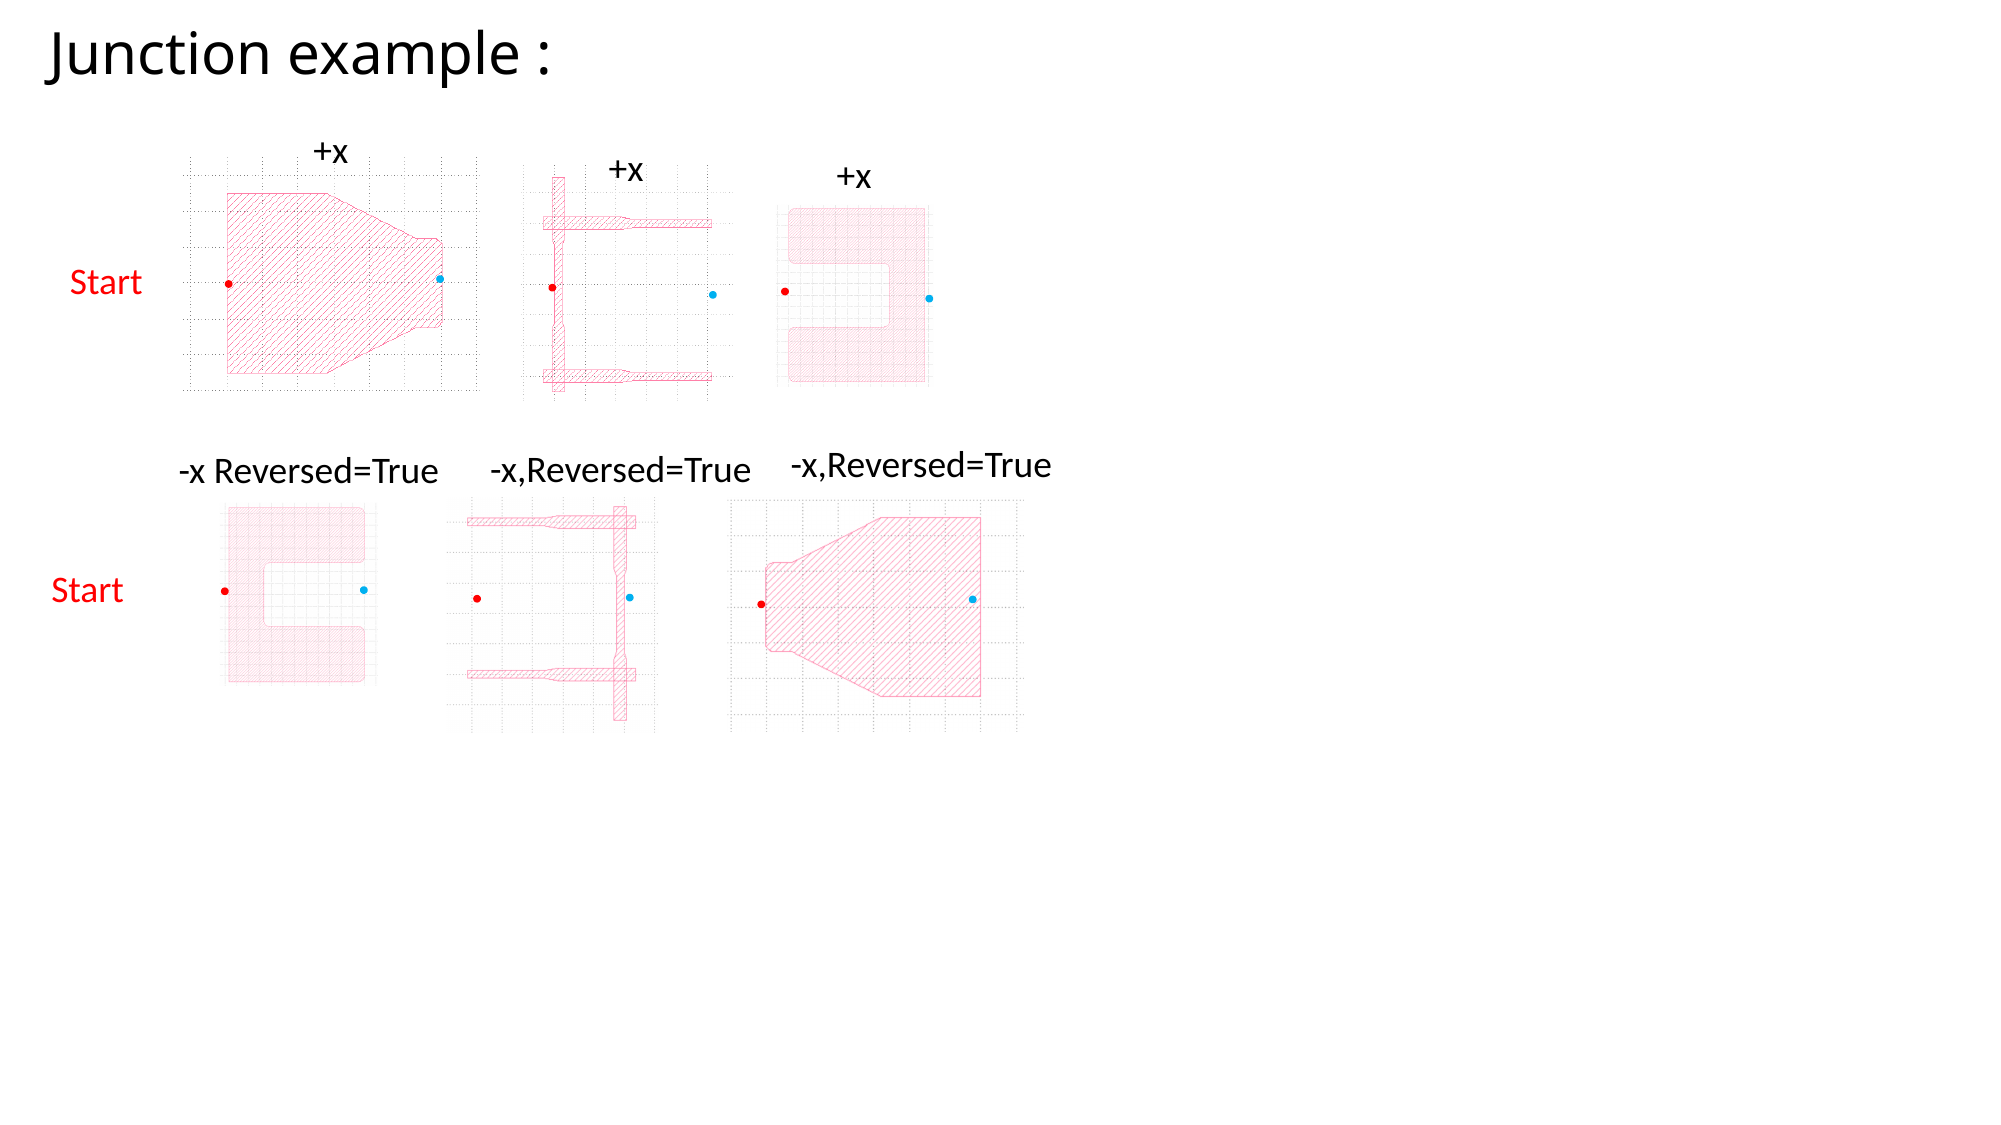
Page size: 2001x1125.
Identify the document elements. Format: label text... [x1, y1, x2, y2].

text_box -x,Reversed=True [775, 432, 1134, 493]
text_box [925, 294, 934, 303]
text_box Junction example : [34, 0, 1899, 123]
text_box [473, 594, 481, 603]
text_box +x [593, 136, 660, 198]
text_box [224, 280, 233, 288]
picture [727, 497, 1024, 732]
text_box [709, 291, 717, 299]
text_box -x Reversed=True [163, 439, 458, 500]
picture [446, 497, 659, 733]
picture [219, 502, 378, 686]
picture [775, 204, 934, 387]
text_box [757, 600, 766, 609]
text_box Start [54, 249, 159, 311]
text_box [625, 593, 634, 602]
text_box [220, 587, 229, 596]
text_box [548, 283, 557, 292]
text_box [436, 275, 444, 283]
picture [183, 158, 480, 393]
text_box +x [821, 143, 888, 205]
text_box -x,Reversed=True [475, 437, 834, 498]
text_box [781, 287, 789, 296]
text_box +x [298, 118, 364, 179]
picture [519, 164, 733, 401]
text_box [968, 595, 977, 604]
text_box Start [36, 557, 141, 618]
text_box [360, 586, 368, 594]
